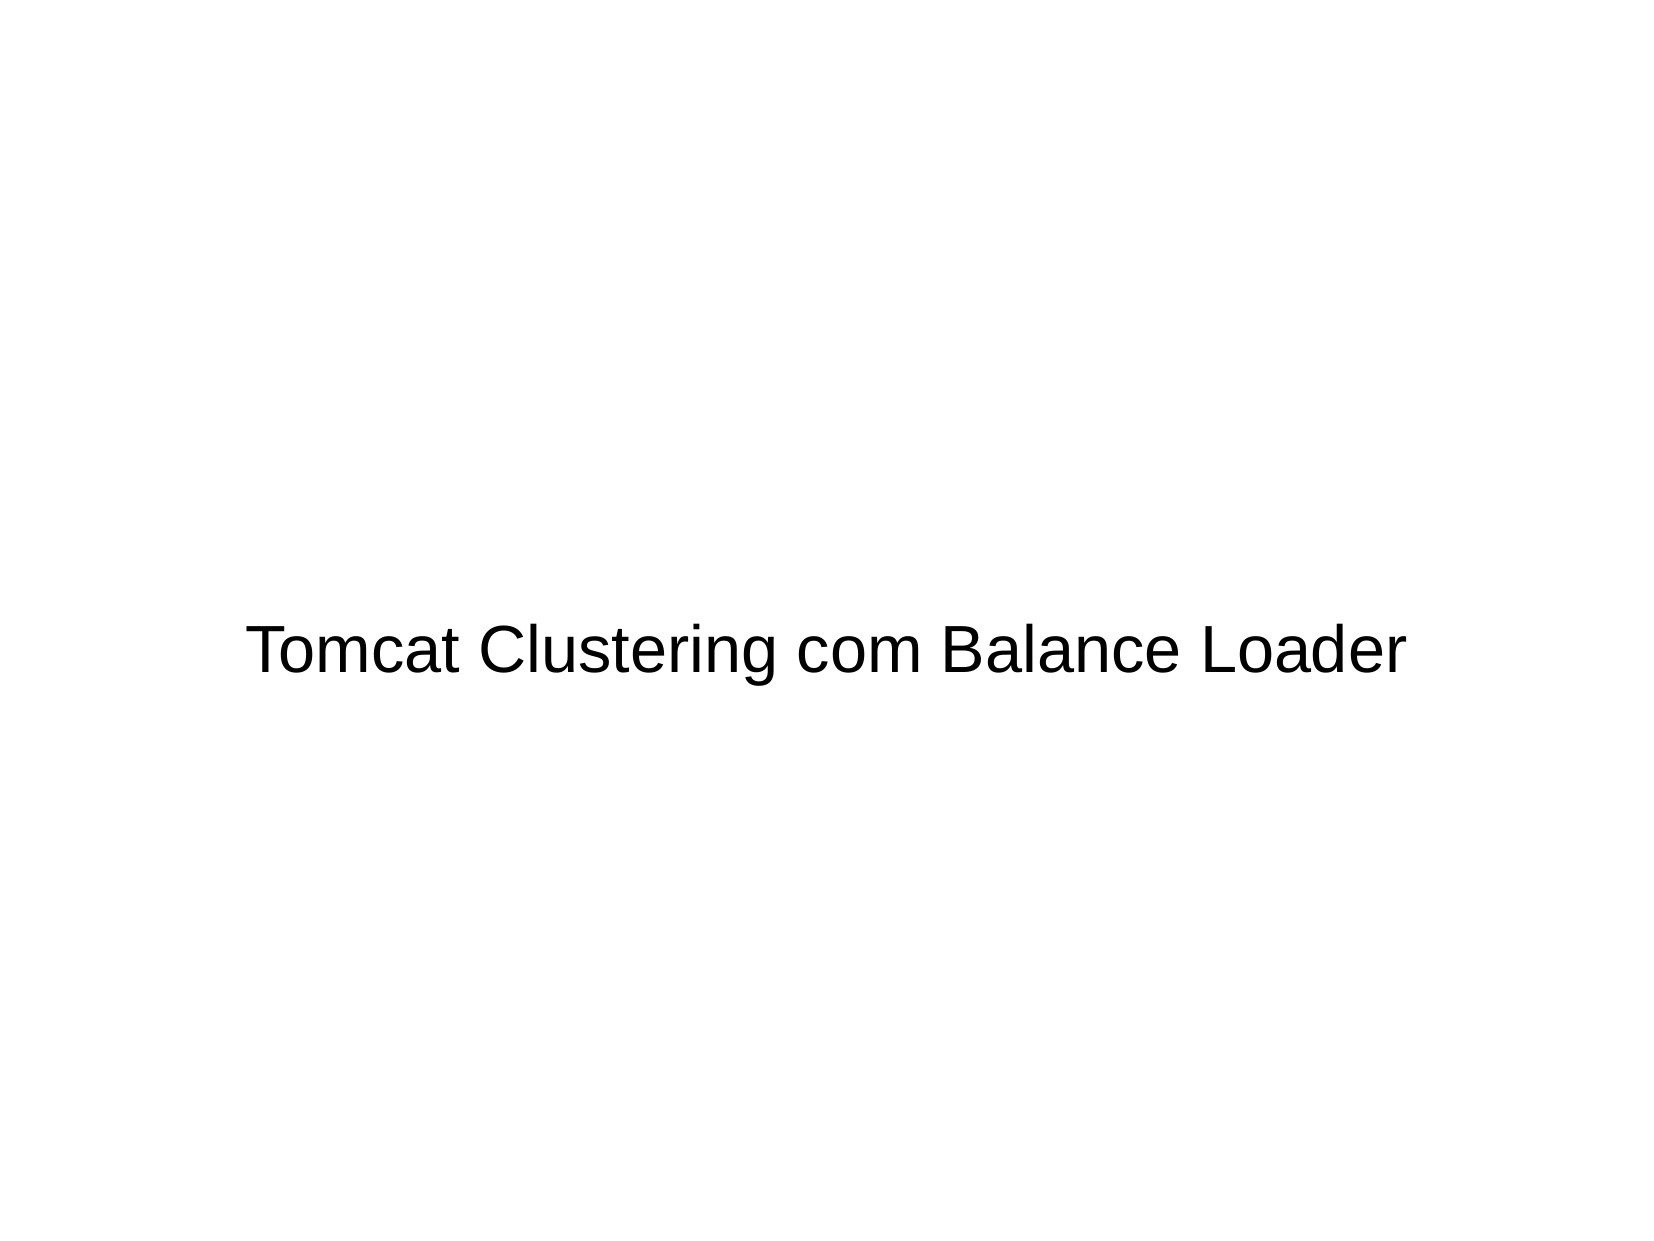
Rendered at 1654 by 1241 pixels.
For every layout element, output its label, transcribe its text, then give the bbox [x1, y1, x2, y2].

subtitle Tomcat Clustering com Balance Loader [82, 290, 1571, 1010]
